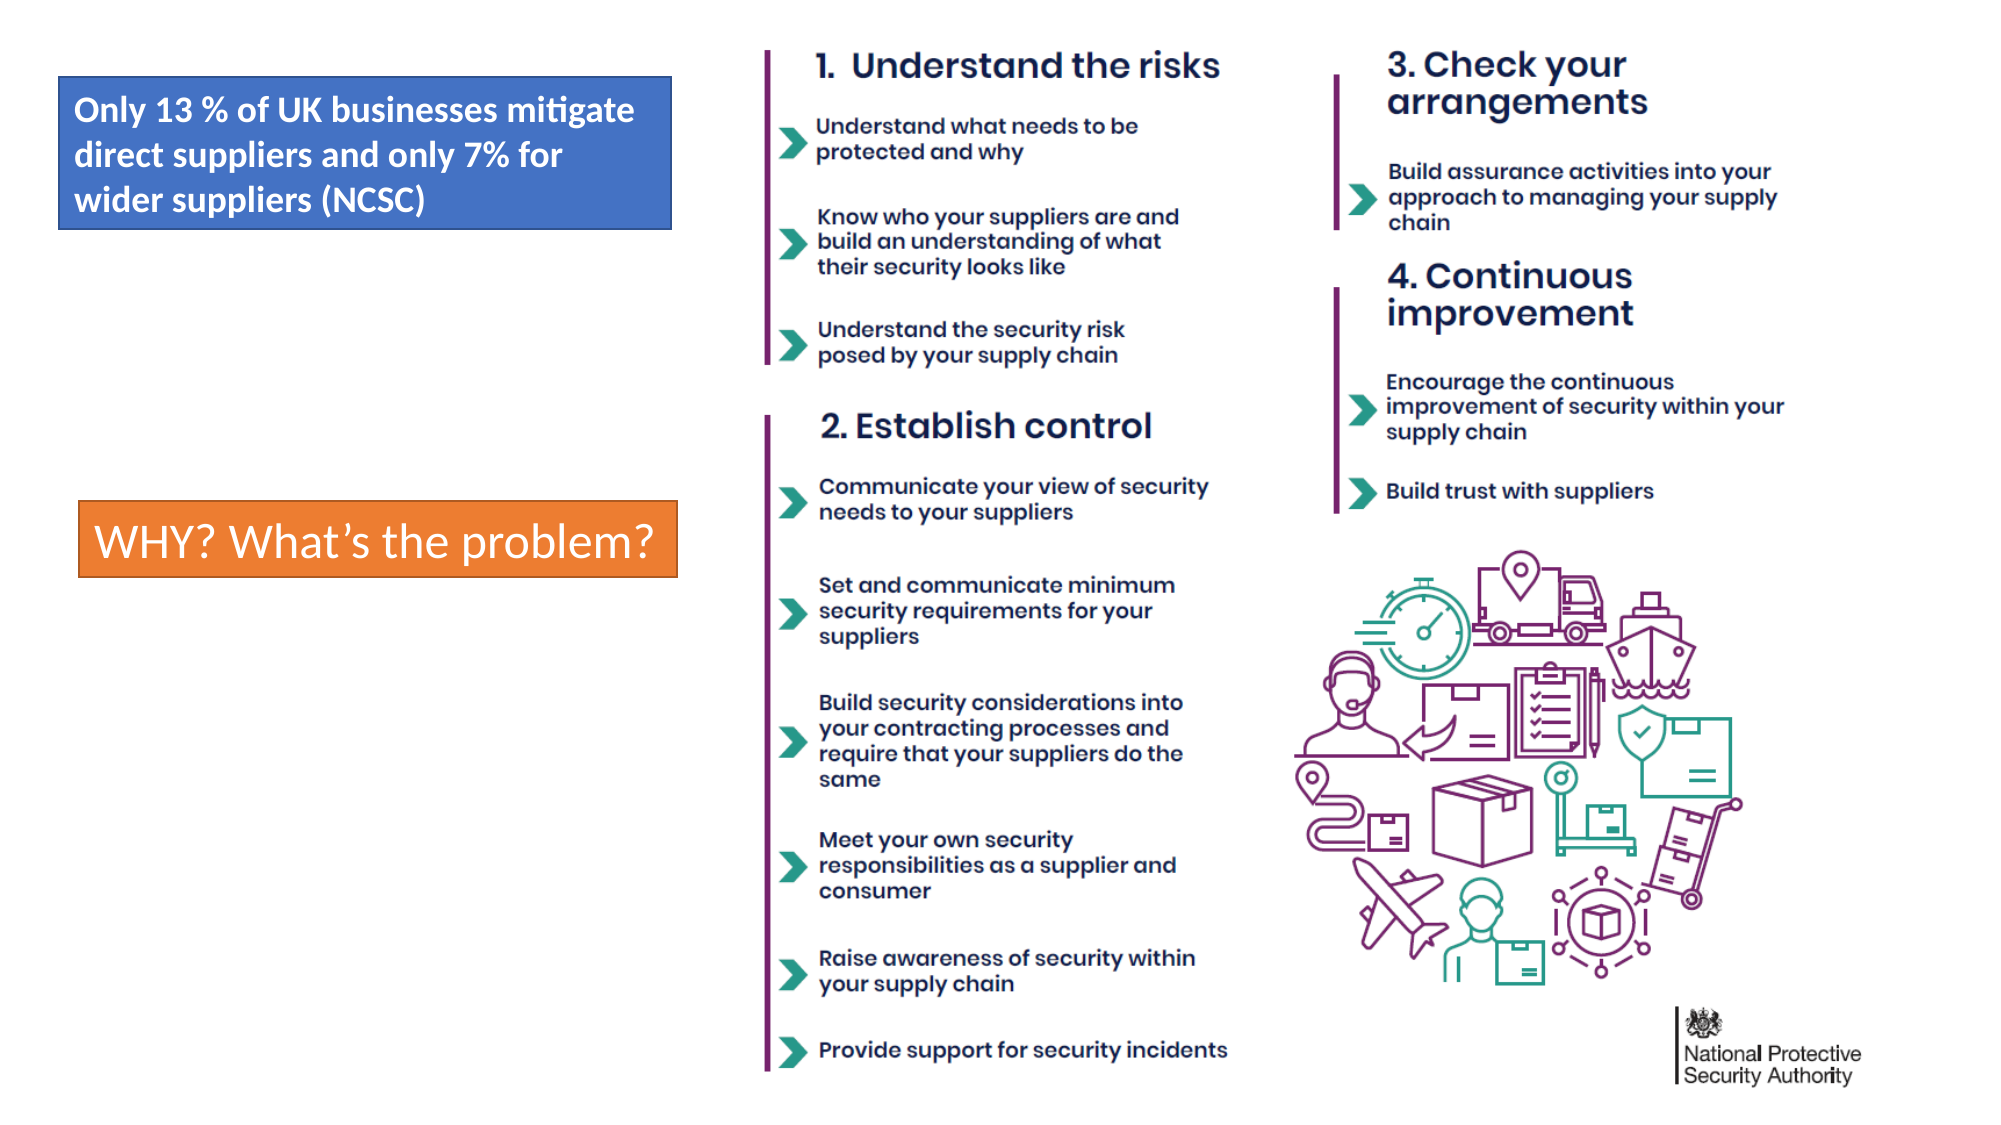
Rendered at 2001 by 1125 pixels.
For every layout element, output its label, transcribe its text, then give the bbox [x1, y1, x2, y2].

text_box Only 13 % of UK businesses mitigate direct suppliers and only 7% for wider suppliers (NCSC) [59, 77, 672, 229]
text_box WHY? What’s the problem? [79, 500, 677, 577]
picture [718, 29, 1882, 1096]
